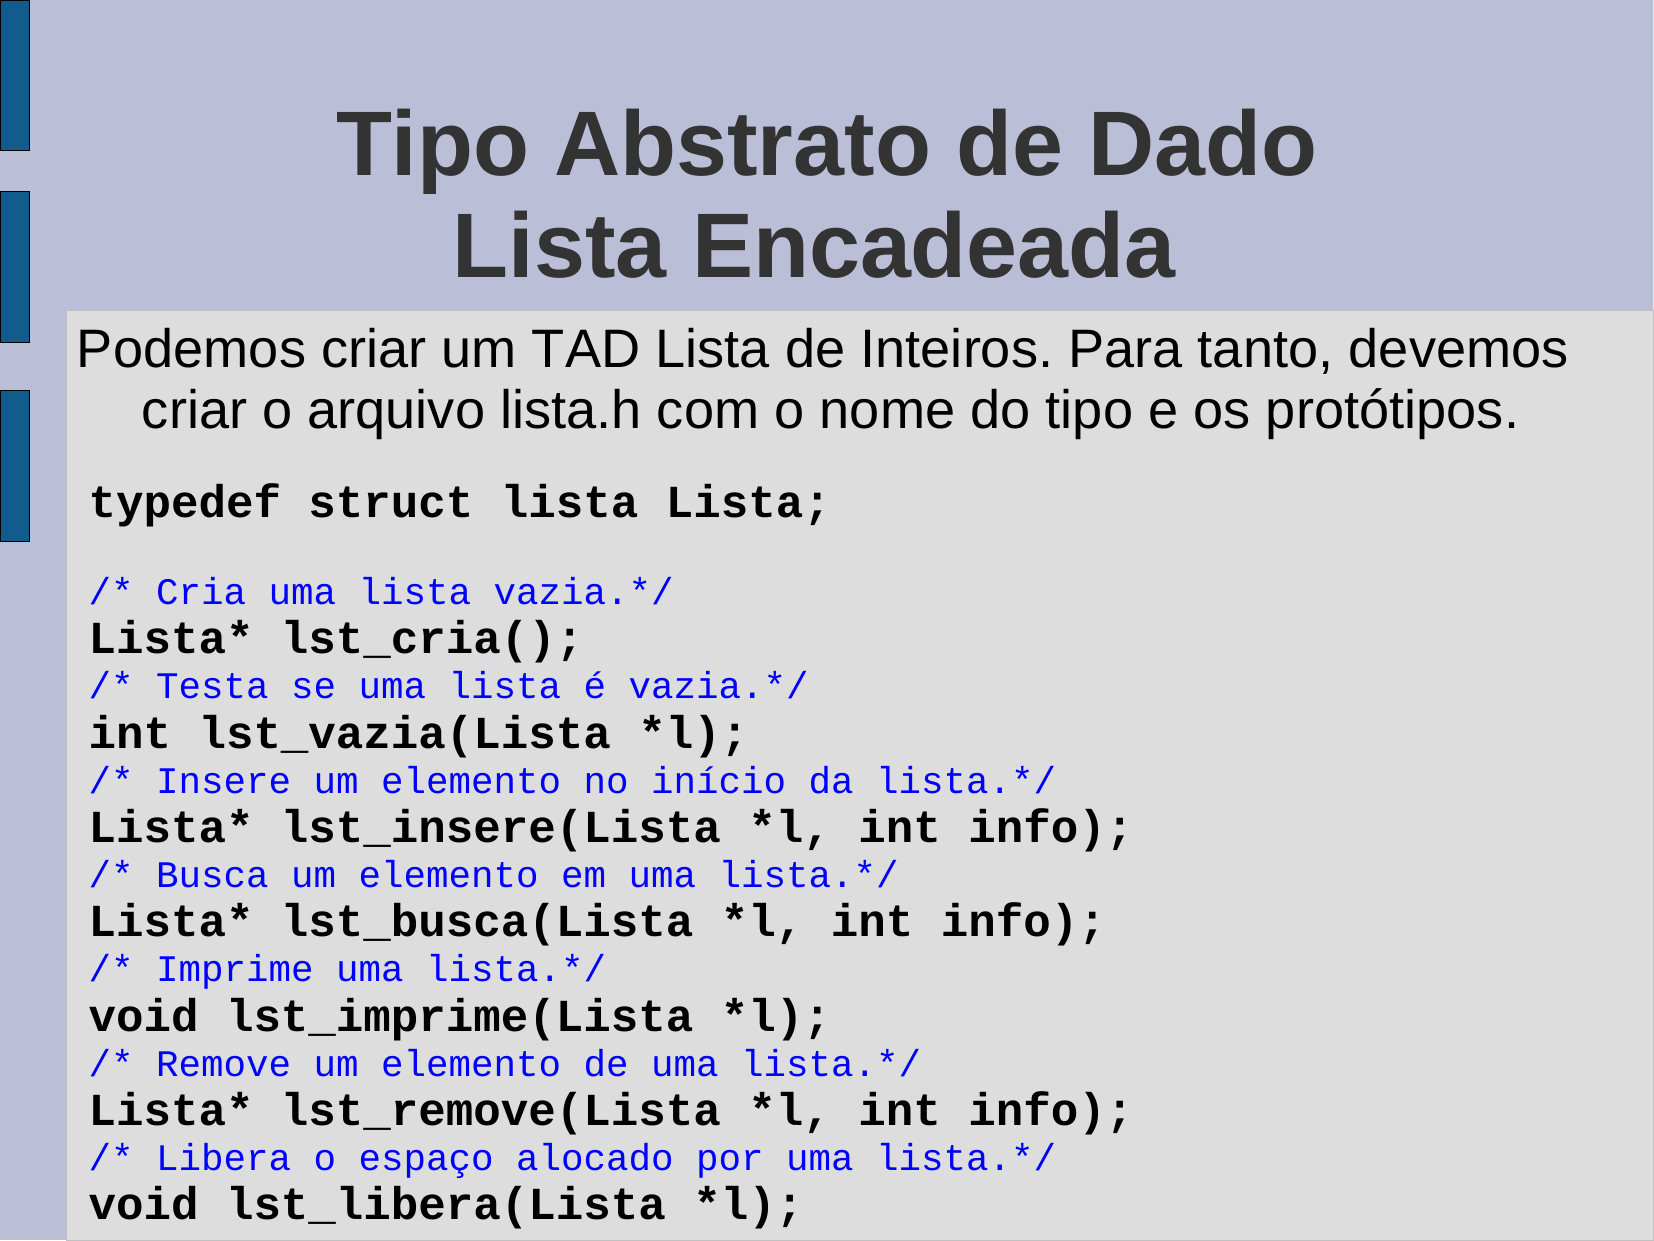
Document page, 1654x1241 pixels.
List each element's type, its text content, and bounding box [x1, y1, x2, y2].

title Tipo Abstrato de Dado Lista Encadeada [121, 91, 1534, 299]
text_box typedef struct lista Lista; /* Cria uma lista vazia.*/ Lista* lst_cria(); /* Testa se uma lista é vazia.*/ int lst_vazia(Lista *l); /* Insere um elemento no início da lista.*/ Lista* lst_insere(Lista *l, int info); /* Busca um elemento em uma lista.*/ Lista* lst_busca(Lista *l, int info); /* Imprime uma lista.*/ void lst_imprime(Lista *l); /* Remove um elemento de uma lista.*/ Lista* lst_remove(Lista *l, int info); /* Libera o espaço alocado por uma lista.*/ void lst_libera(Lista *l); [88, 490, 1654, 1223]
text_box Podemos criar um TAD Lista de Inteiros. Para tanto, devemos criar o arquivo lista.h com o nome do tipo e os protótipos. [76, 318, 1642, 441]
